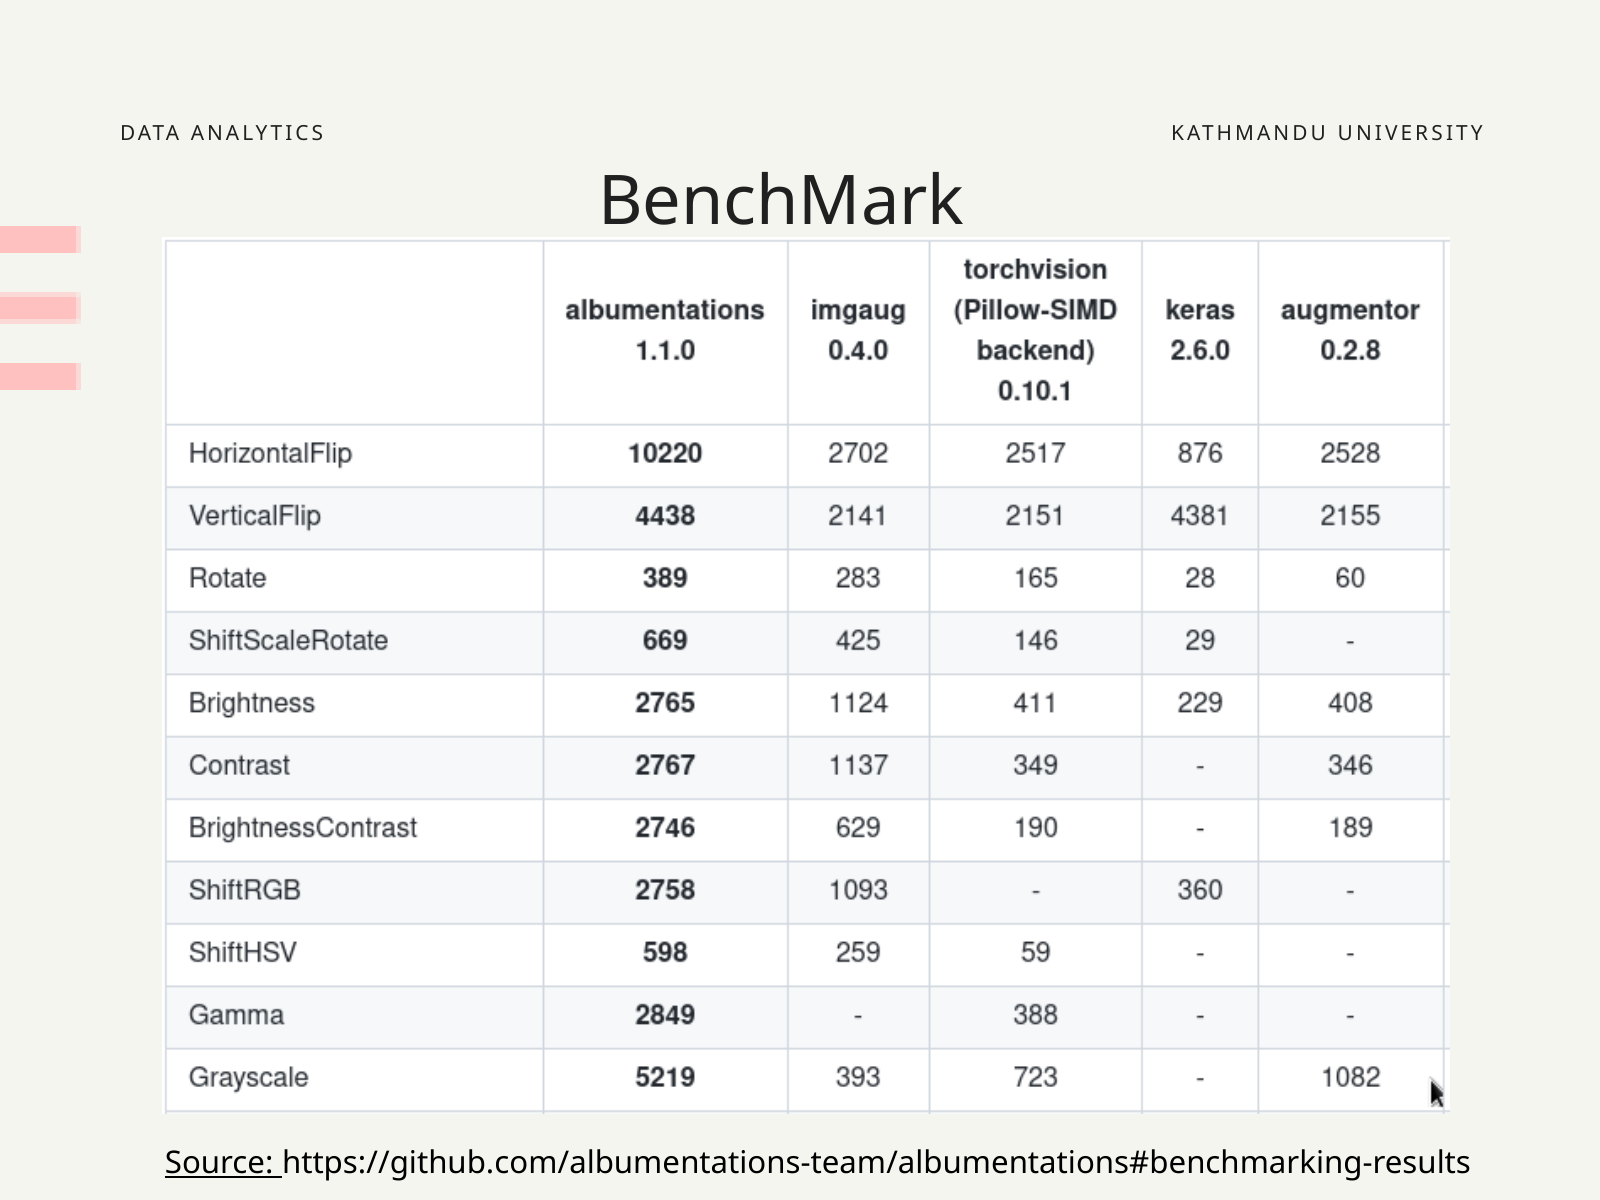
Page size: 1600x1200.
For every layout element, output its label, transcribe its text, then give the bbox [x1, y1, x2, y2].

text_box Source: https://github.com/albumentations-team/albumentations#benchmarking-results [0, 1136, 1600, 1180]
picture [162, 237, 1450, 1114]
picture [0, 144, 120, 473]
text_box DATA ANALYTICS [120, 115, 489, 145]
text_box KATHMANDU UNIVERSITY [1113, 115, 1483, 145]
text_box BenchMark [406, 163, 1157, 239]
